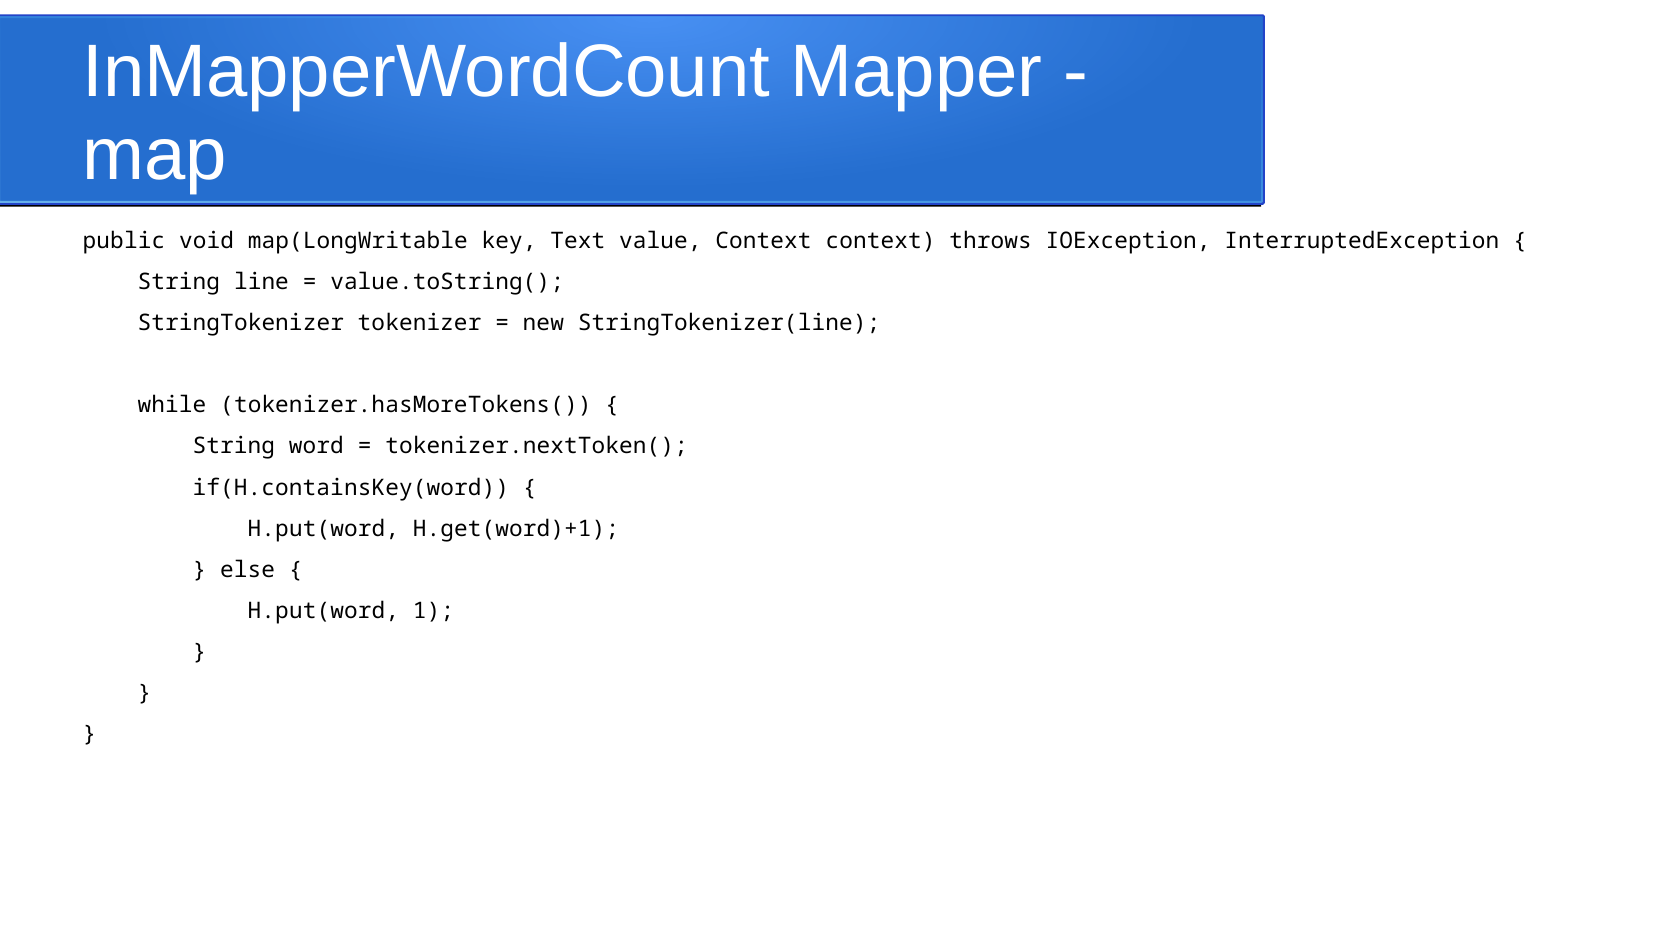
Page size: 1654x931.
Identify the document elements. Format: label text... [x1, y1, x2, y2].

list public void map(LongWritable key, Text value, Context context) throws IOException, InterruptedException { String line = value.toString(); StringTokenizer tokenizer = new StringTokenizer(line); while (tokenizer.hasMoreTokens()) { String word = tokenizer.nextToken(); if(H.containsKey(word)) { H.put(word, H.get(word)+1); } else { H.put(word, 1); } } } [82, 224, 1571, 764]
title InMapperWordCount Mapper - map [82, 29, 1235, 196]
